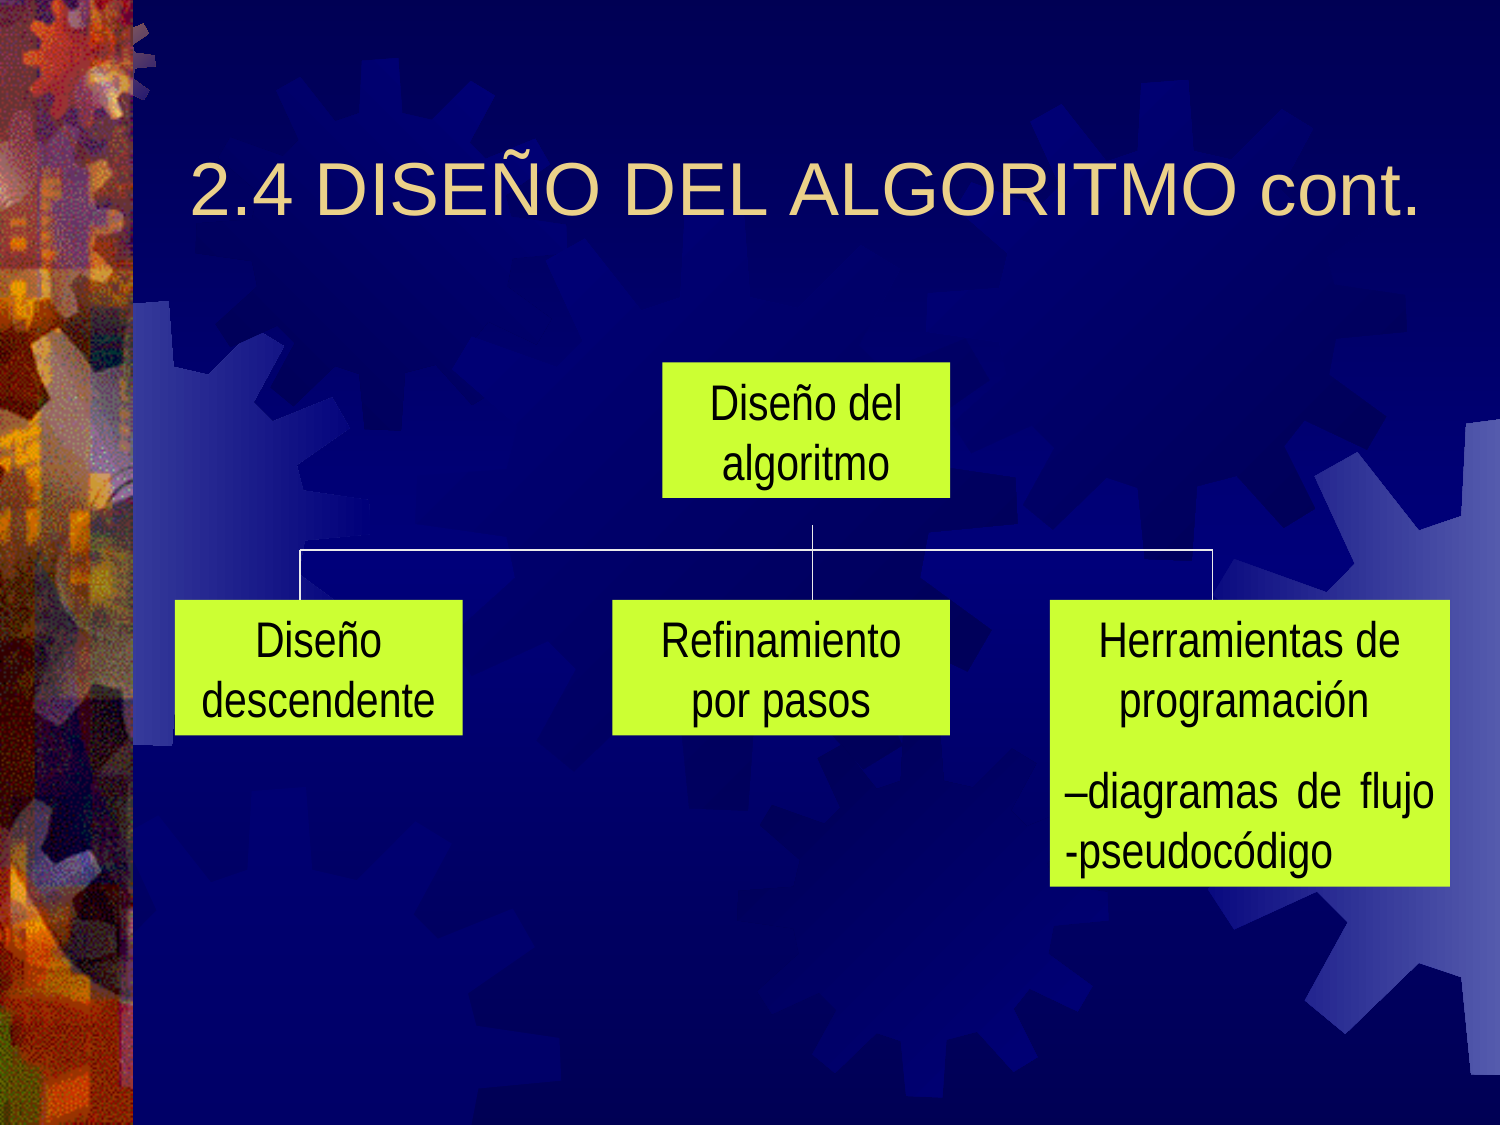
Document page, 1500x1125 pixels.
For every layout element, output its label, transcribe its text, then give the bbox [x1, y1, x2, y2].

text_box Diseño descendente [174, 599, 463, 736]
text_box Diseño del algoritmo [662, 362, 951, 498]
text_box Herramientas de programación –diagramas de flujo -pseudocódigo [1049, 599, 1450, 887]
title 2.4 DISEÑO DEL ALGORITMO cont. [174, 49, 1450, 238]
picture [0, 0, 133, 1125]
text_box Refinamiento por pasos [612, 599, 950, 736]
